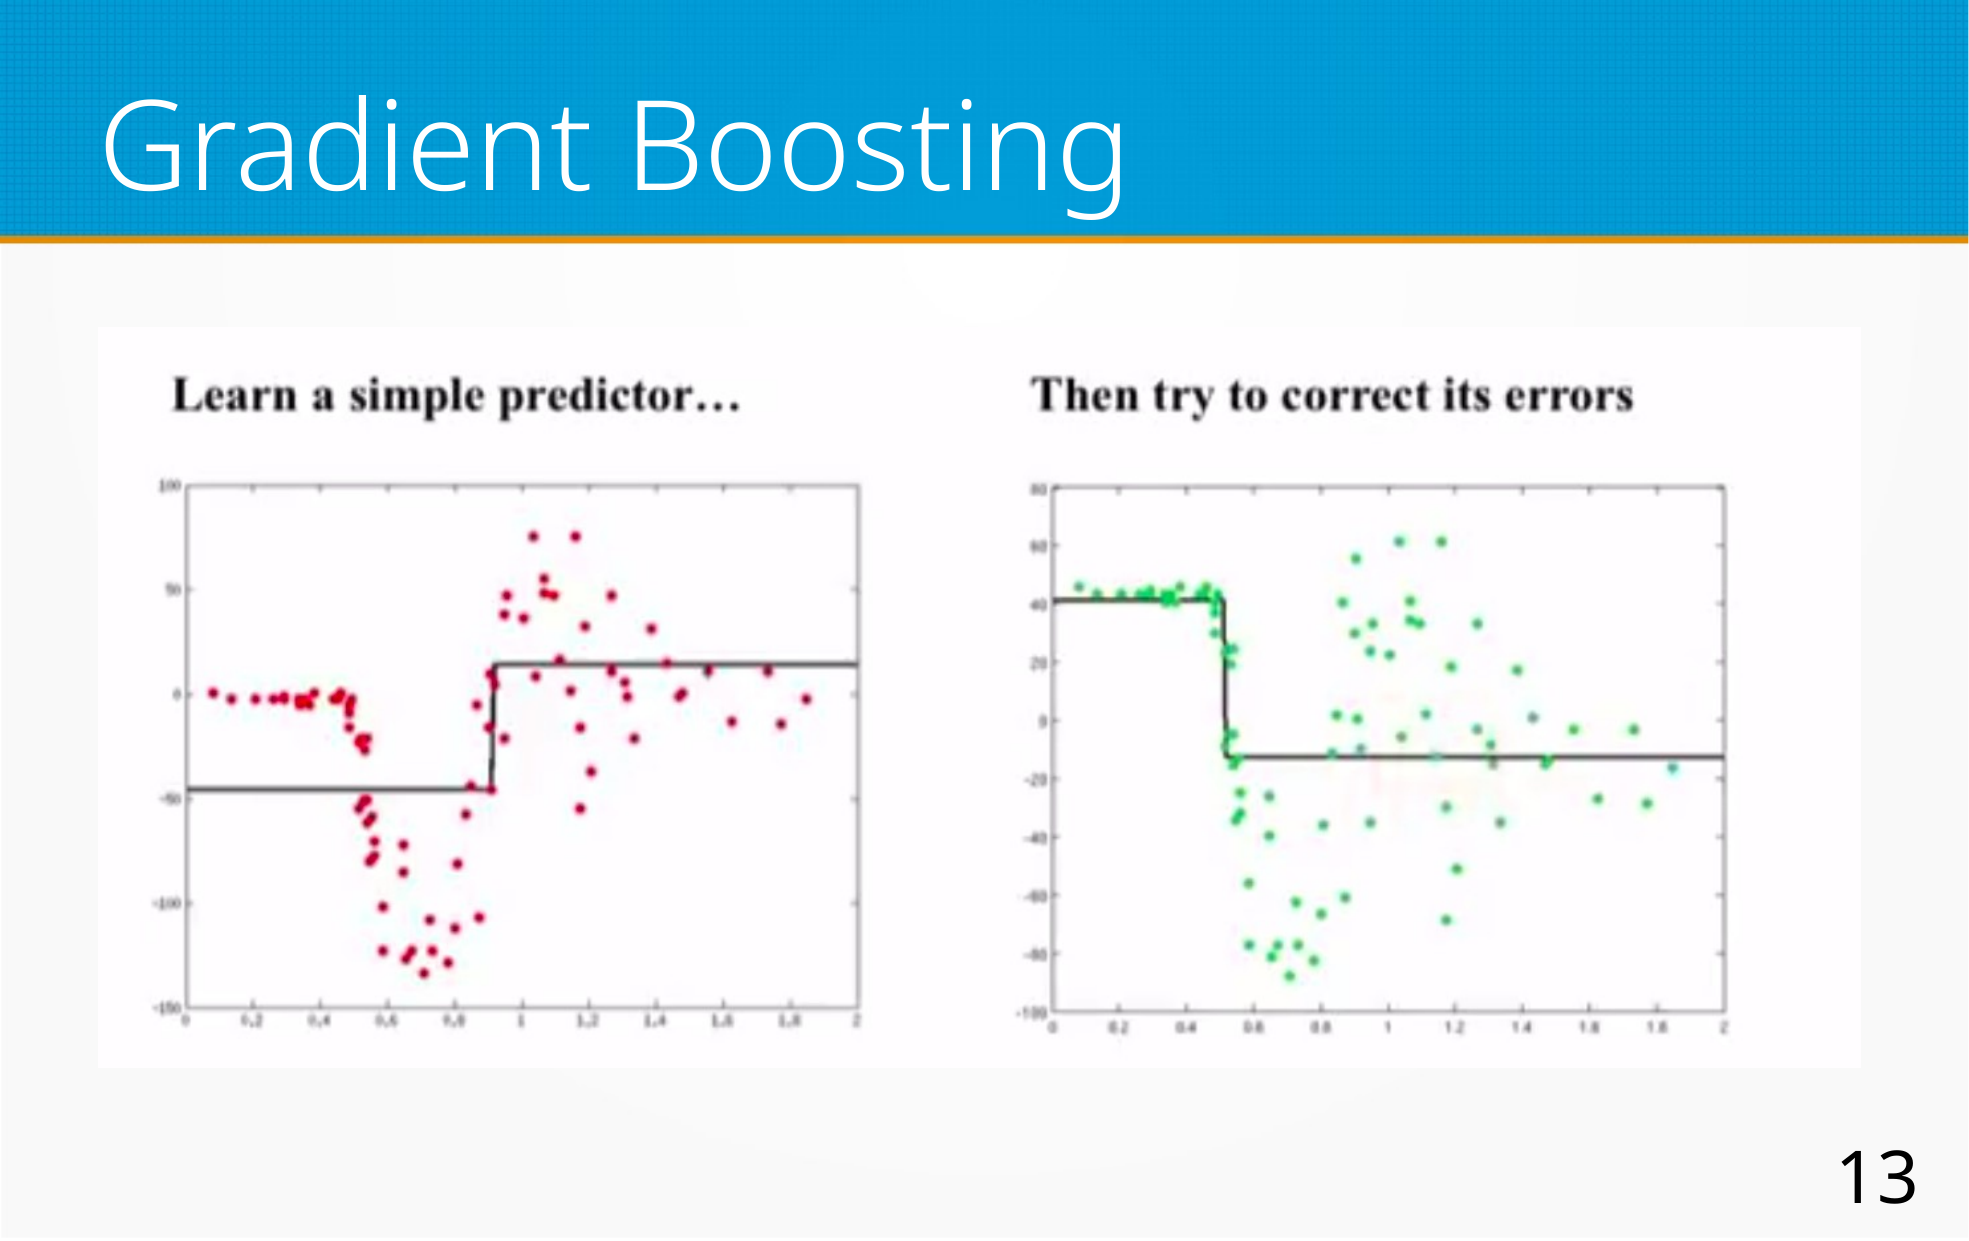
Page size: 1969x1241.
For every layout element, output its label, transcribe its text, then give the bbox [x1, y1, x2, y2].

text_box 13 [1830, 1127, 1966, 1224]
picture [0, 233, 1969, 1241]
title Gradient Boosting [98, 19, 1870, 227]
